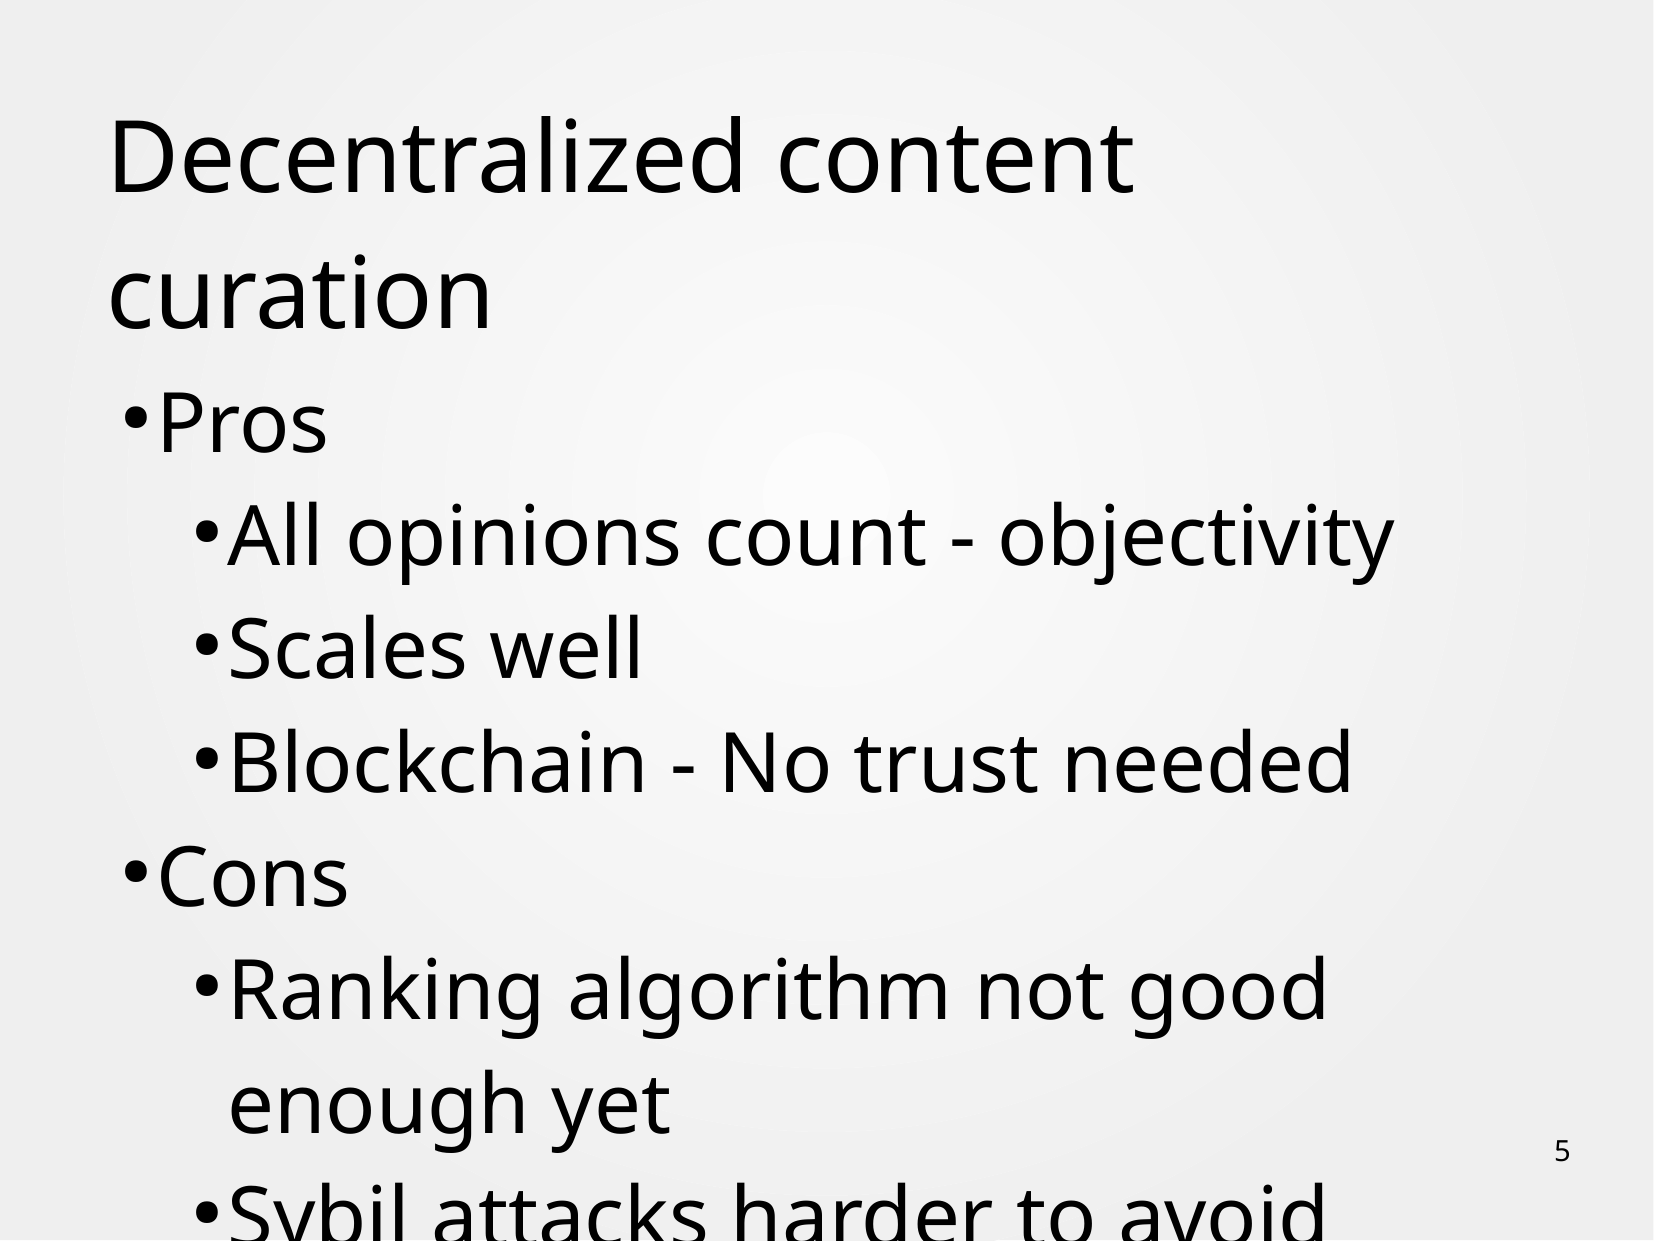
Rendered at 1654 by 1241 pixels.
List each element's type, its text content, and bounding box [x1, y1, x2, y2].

text_box Pros All opinions count - objectivity Scales well Blockchain - No trust needed Cons Ranking algorithm not good enough yet Sybil attacks harder to avoid [106, 355, 1625, 1147]
title Decentralized content curation [106, 125, 1654, 358]
